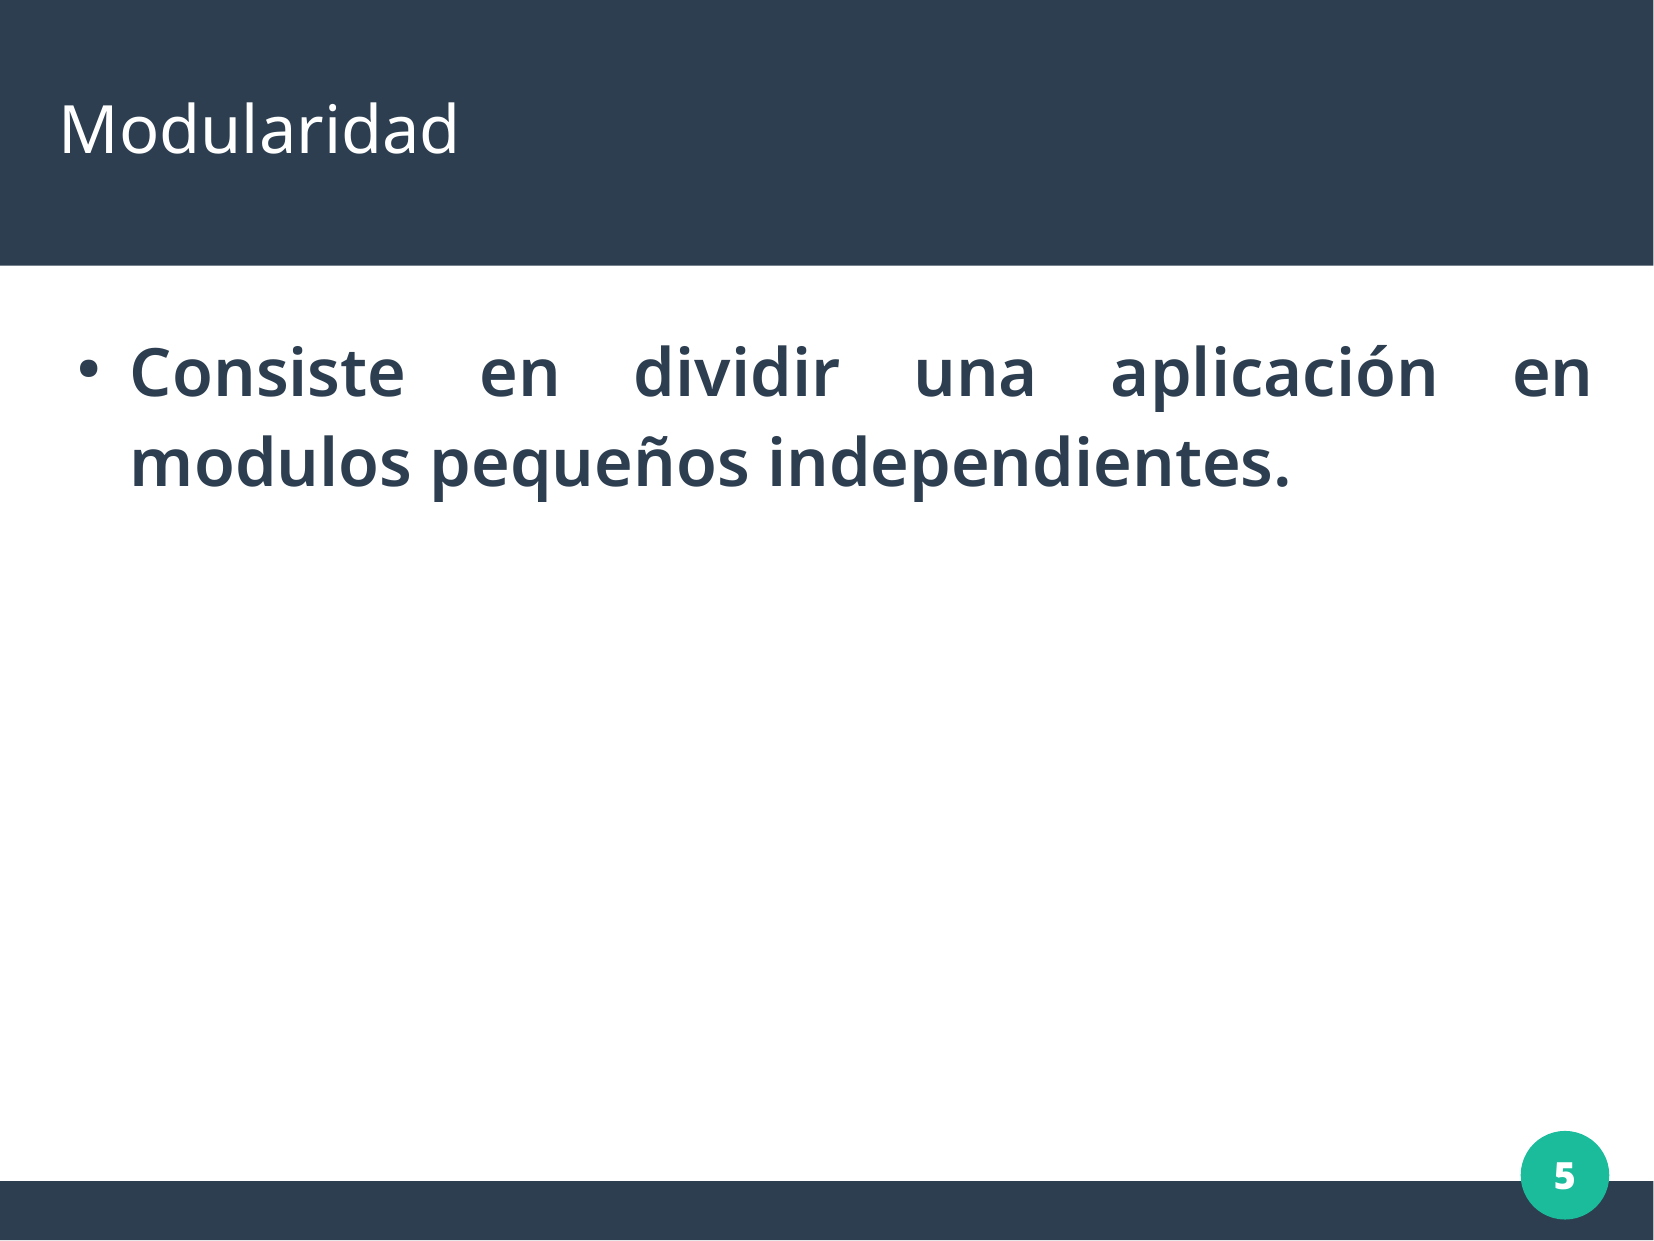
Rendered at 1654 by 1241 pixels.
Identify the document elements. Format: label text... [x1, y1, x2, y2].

title Modularidad [59, 49, 1595, 207]
list Consiste en dividir una aplicación en modulos pequeños independientes. [59, 324, 1595, 1152]
